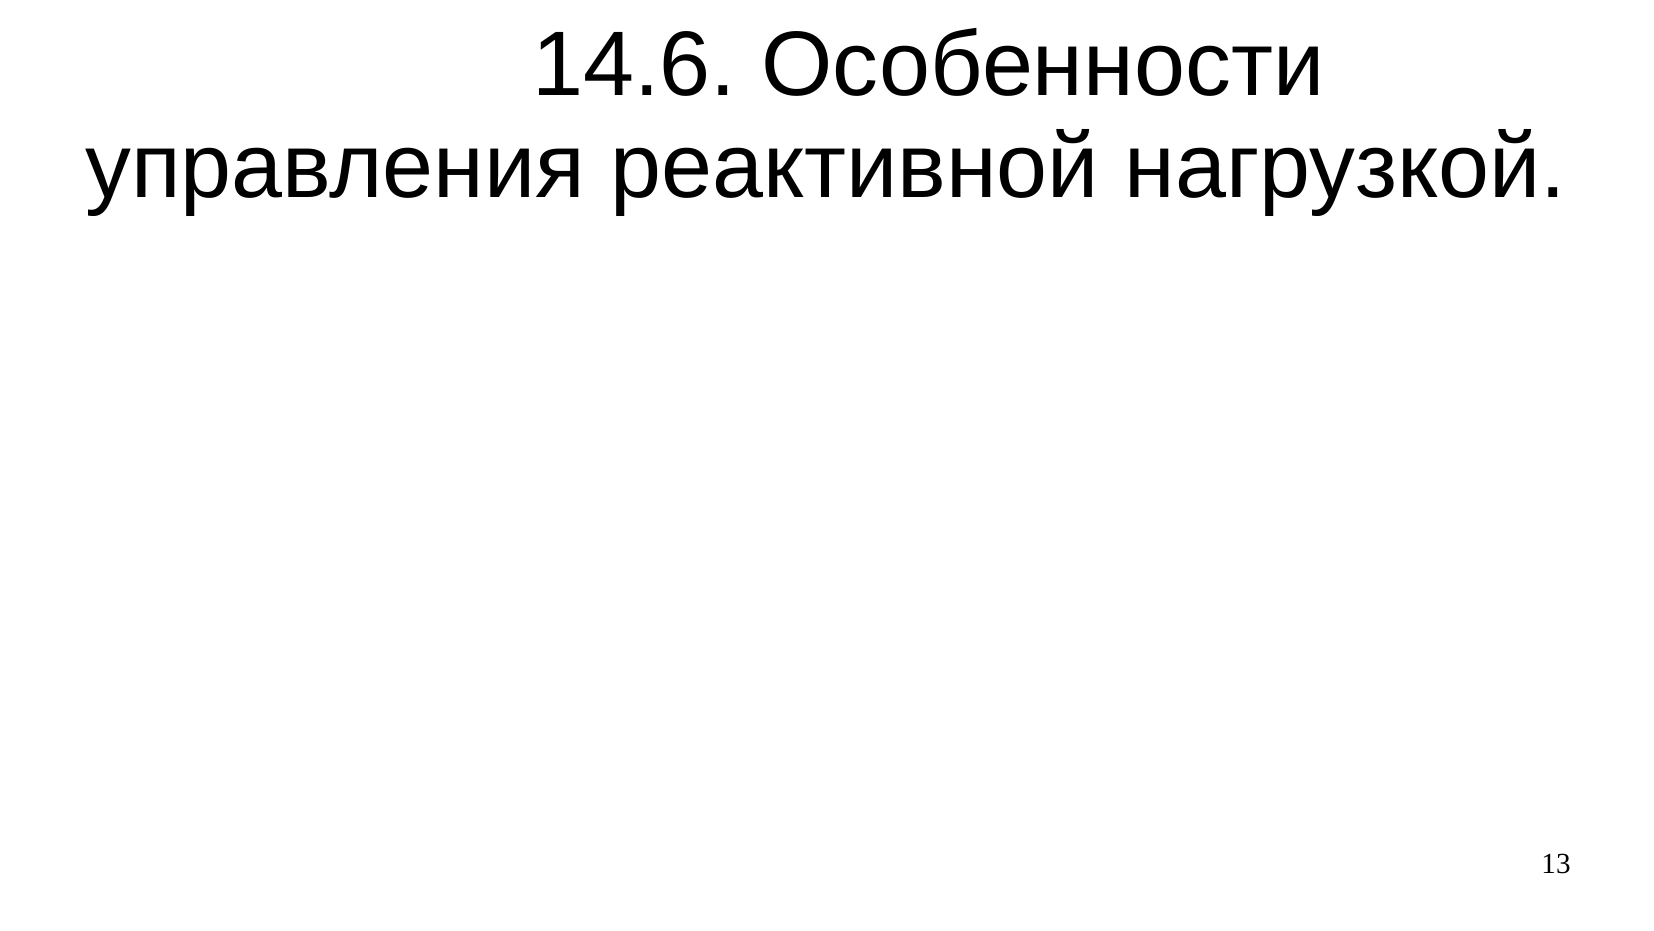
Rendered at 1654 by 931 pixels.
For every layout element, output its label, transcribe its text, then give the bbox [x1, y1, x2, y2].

title 14.6. Особенности управления реактивной нагрузкой. [82, 12, 1571, 218]
